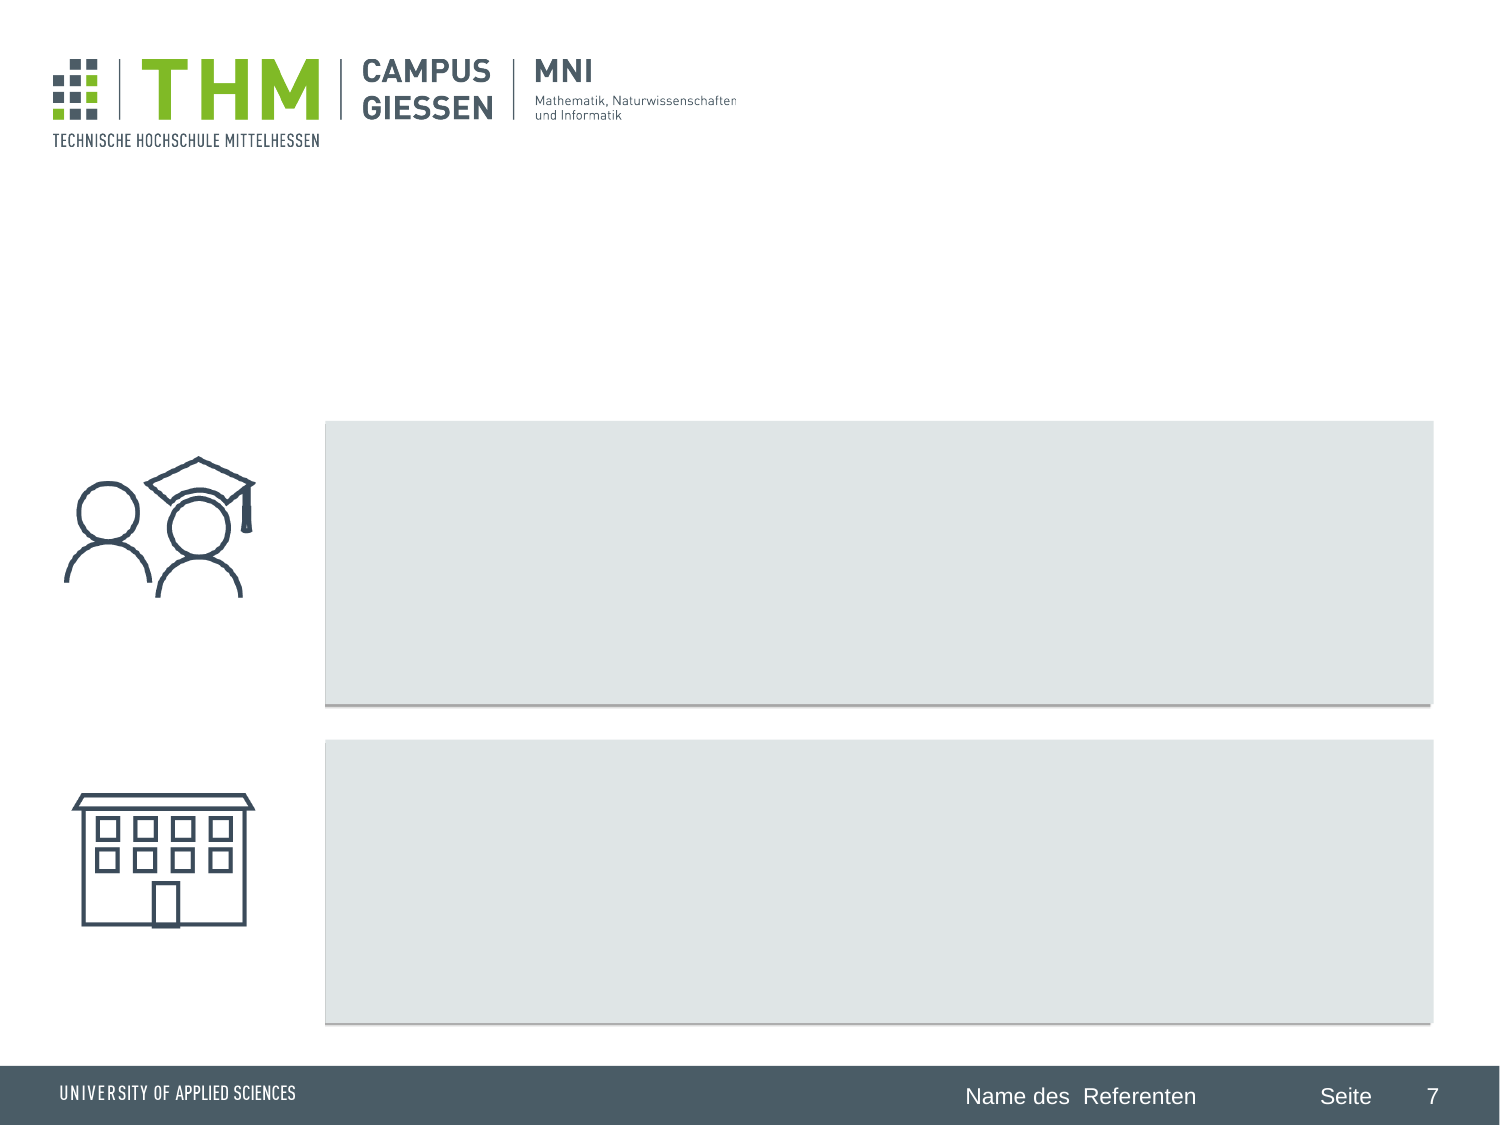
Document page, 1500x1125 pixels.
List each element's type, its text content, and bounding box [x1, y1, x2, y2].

picture [64, 456, 256, 598]
picture [59, 1082, 296, 1104]
slide_number <number> [1376, 1073, 1455, 1118]
picture [71, 793, 256, 929]
picture [53, 59, 736, 147]
